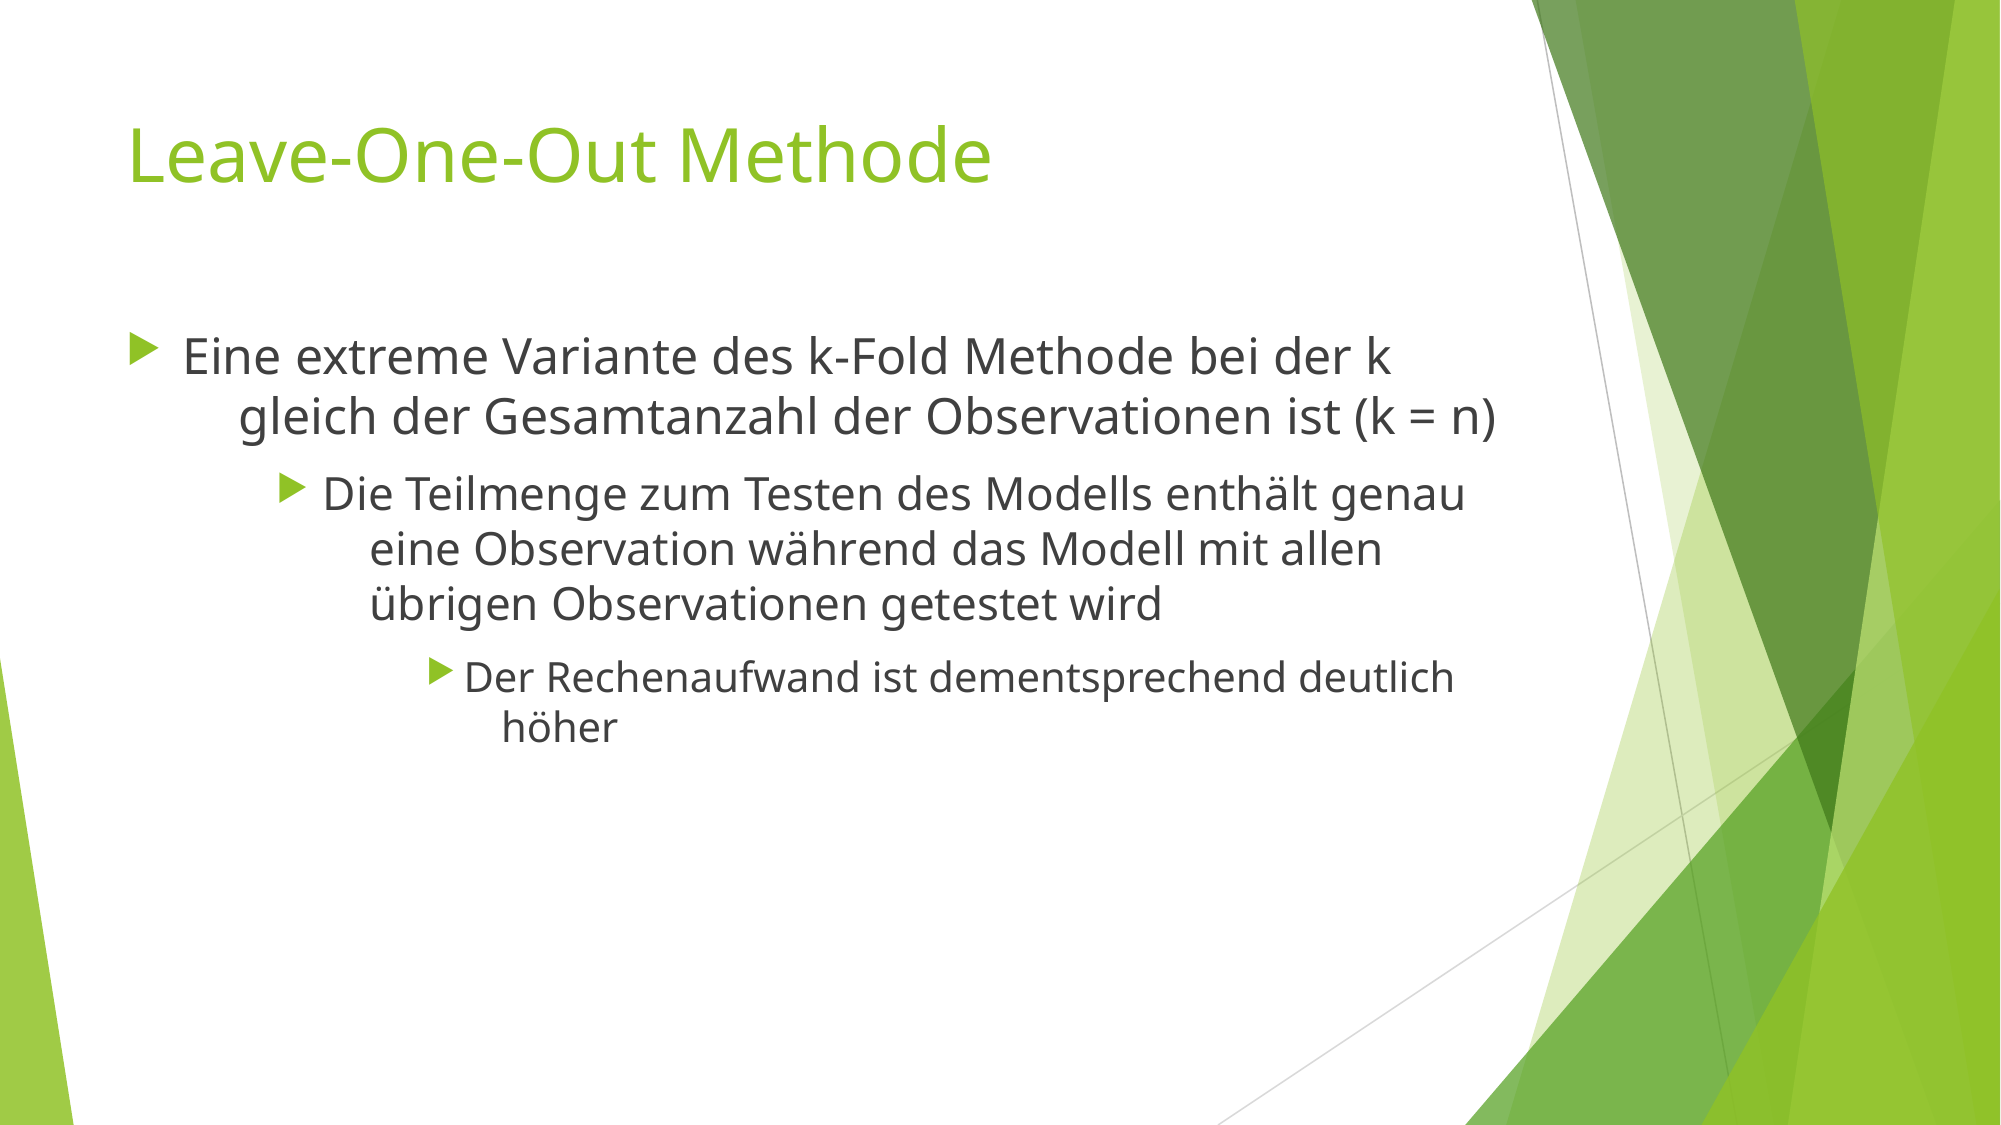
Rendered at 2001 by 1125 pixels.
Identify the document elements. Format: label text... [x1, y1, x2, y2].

title Leave-One-Out Methode [111, 99, 1522, 316]
list Eine extreme Variante des k-Fold Methode bei der k gleich der Gesamtanzahl der Observationen ist (k = n) Die Teilmenge zum Testen des Modells enthält genau eine Observation während das Modell mit allen übrigen Observationen getestet wird Der Rechenaufwand ist dementsprechend deutlich höher [111, 316, 1522, 954]
